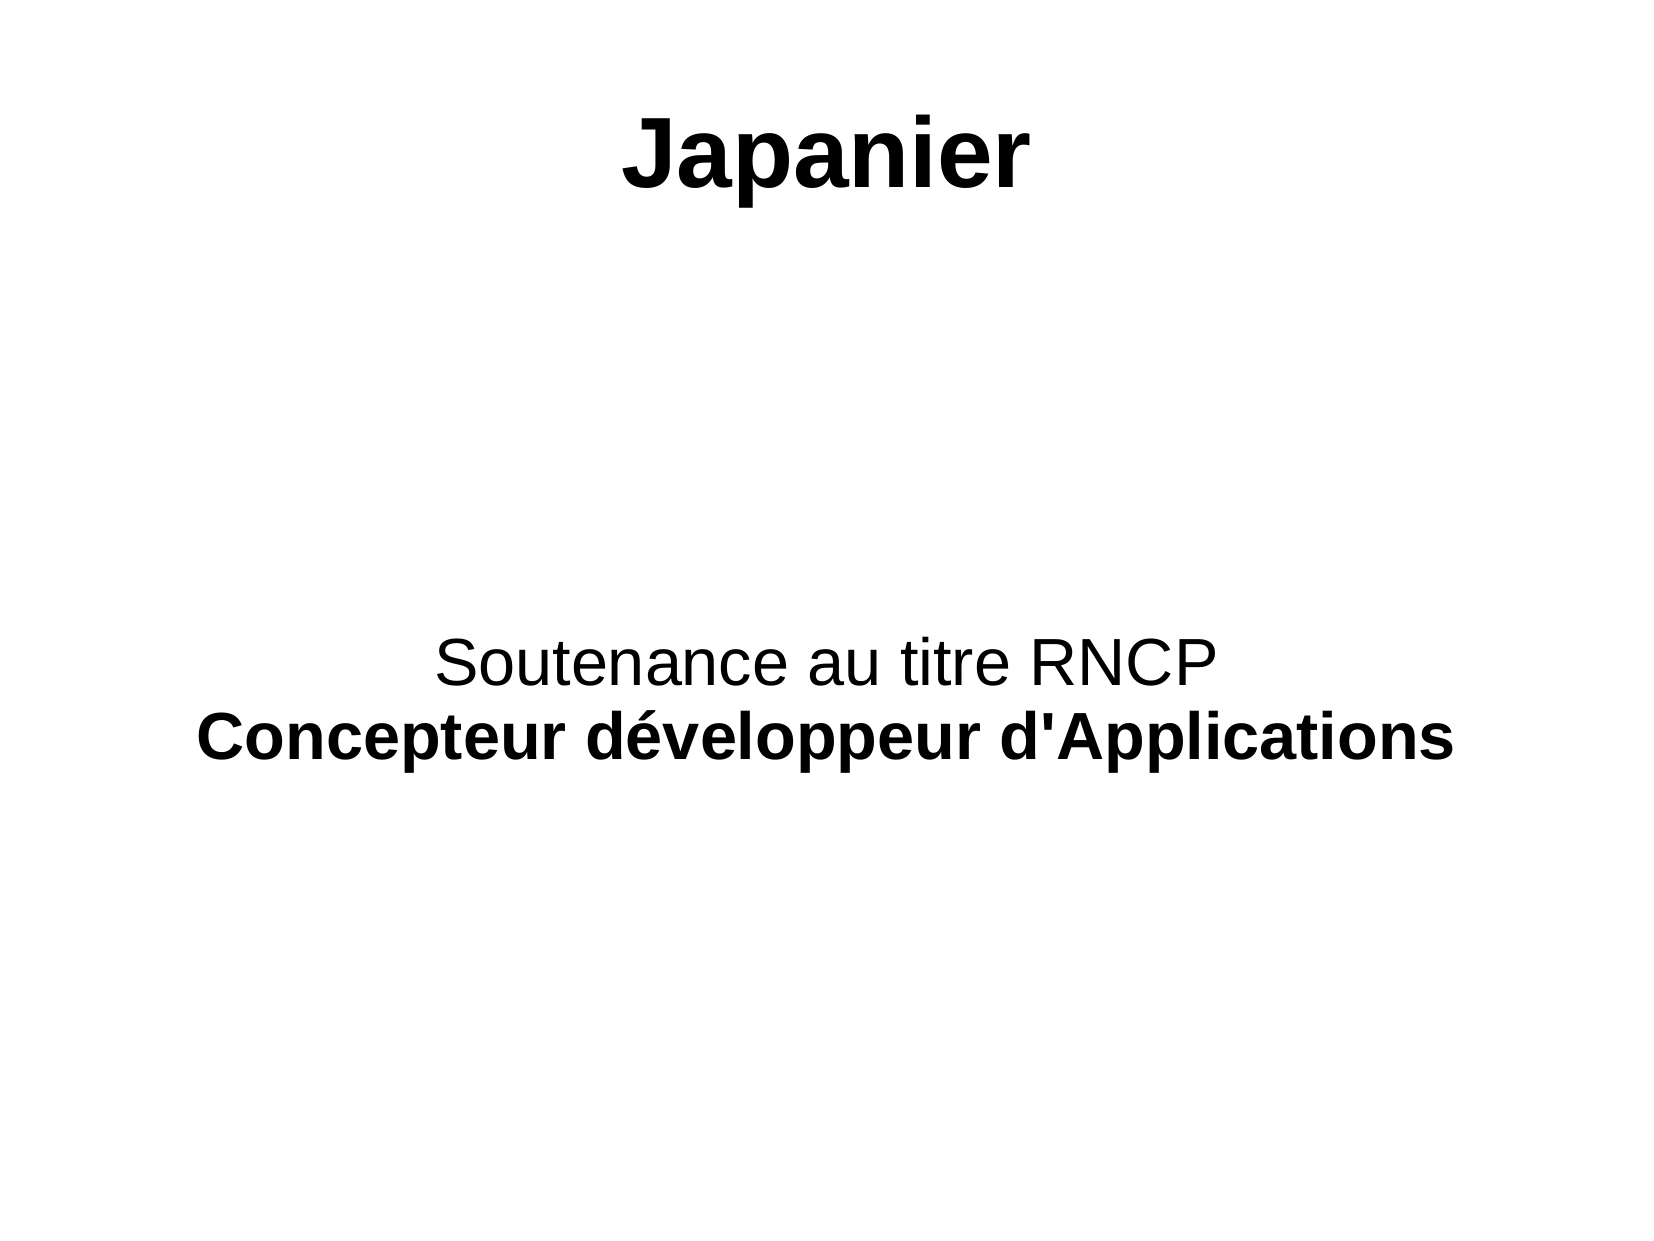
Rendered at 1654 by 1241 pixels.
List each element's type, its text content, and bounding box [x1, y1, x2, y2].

title Japanier [82, 49, 1571, 257]
subtitle Soutenance au titre RNCP Concepteur développeur d'Applications [82, 290, 1571, 1109]
